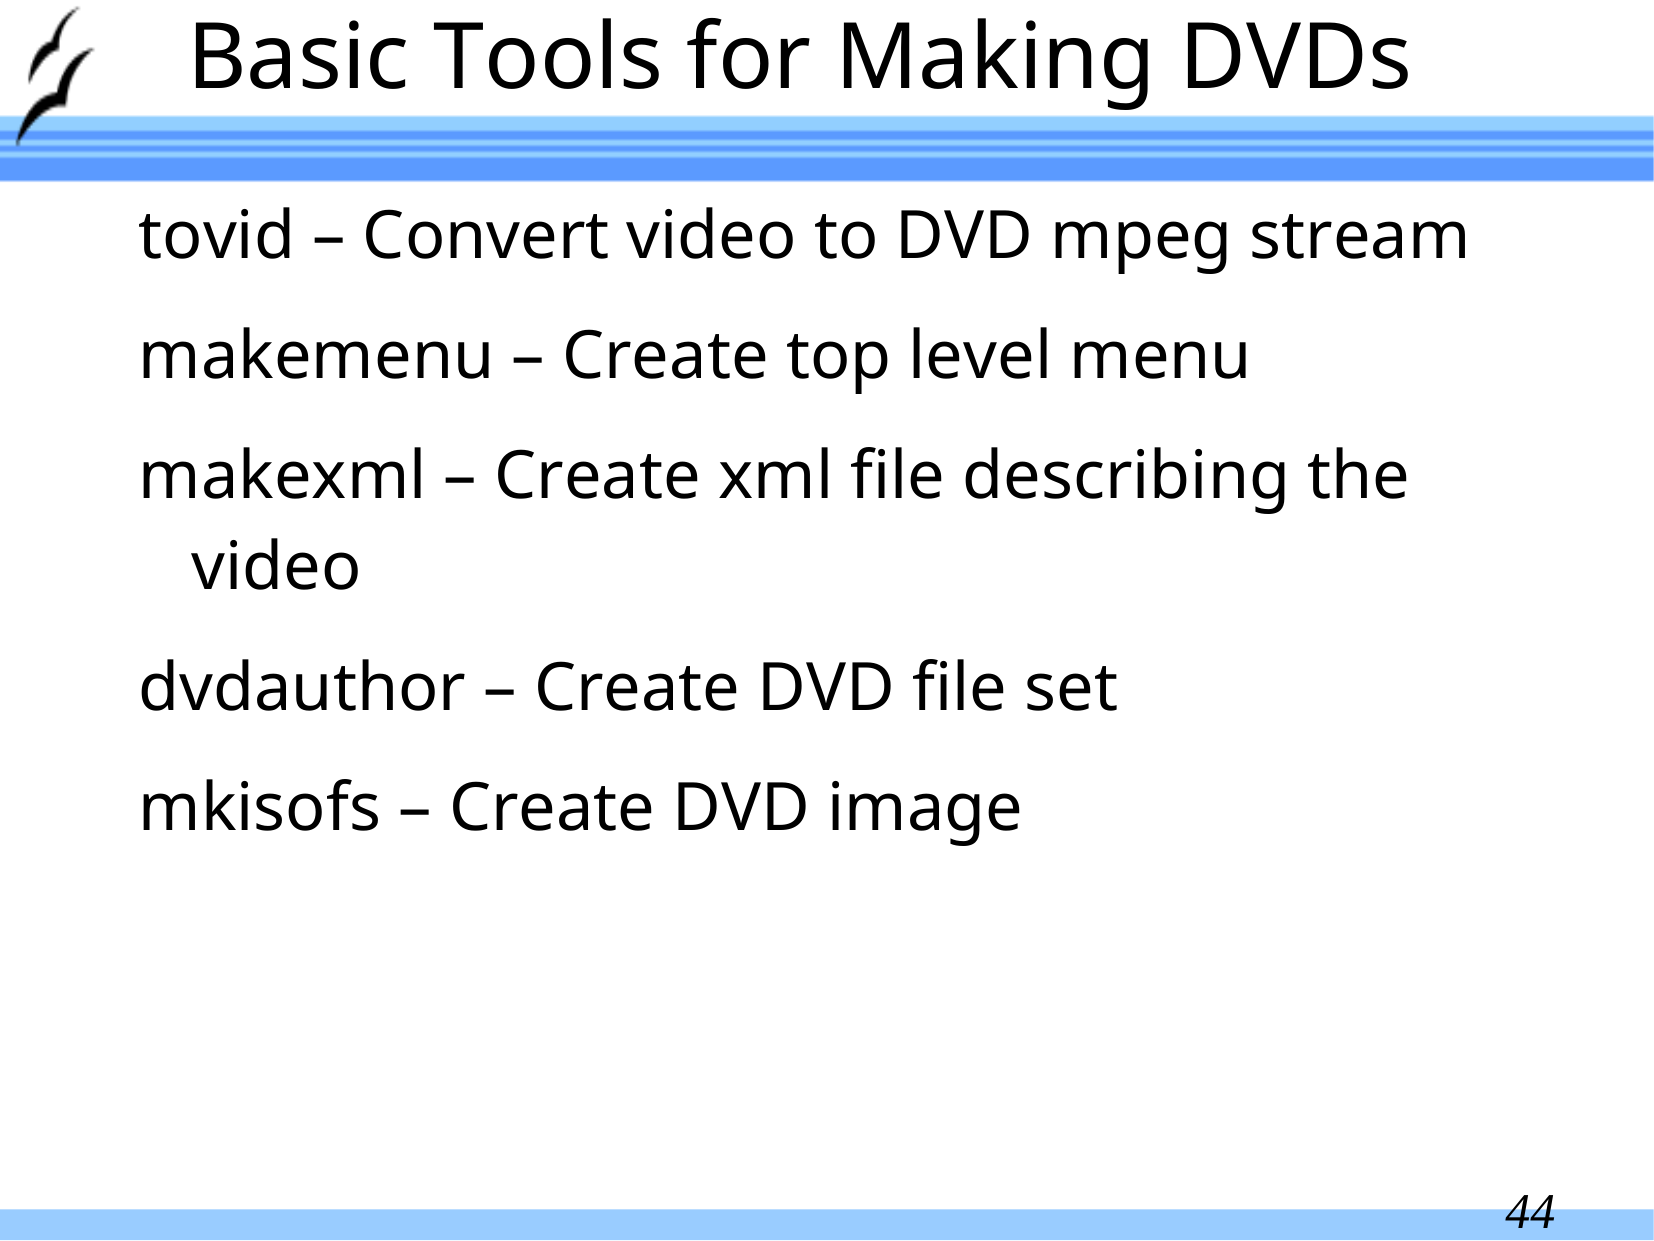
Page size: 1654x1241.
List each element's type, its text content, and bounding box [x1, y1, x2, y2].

title Basic Tools for Making DVDs [94, 0, 1507, 121]
picture [0, 0, 1654, 188]
list tovid – Convert video to DVD mpeg stream makemenu – Create top level menu makexml – Create xml file describing the video dvdauthor – Create DVD file set mkisofs – Create DVD image [120, 187, 1533, 1195]
